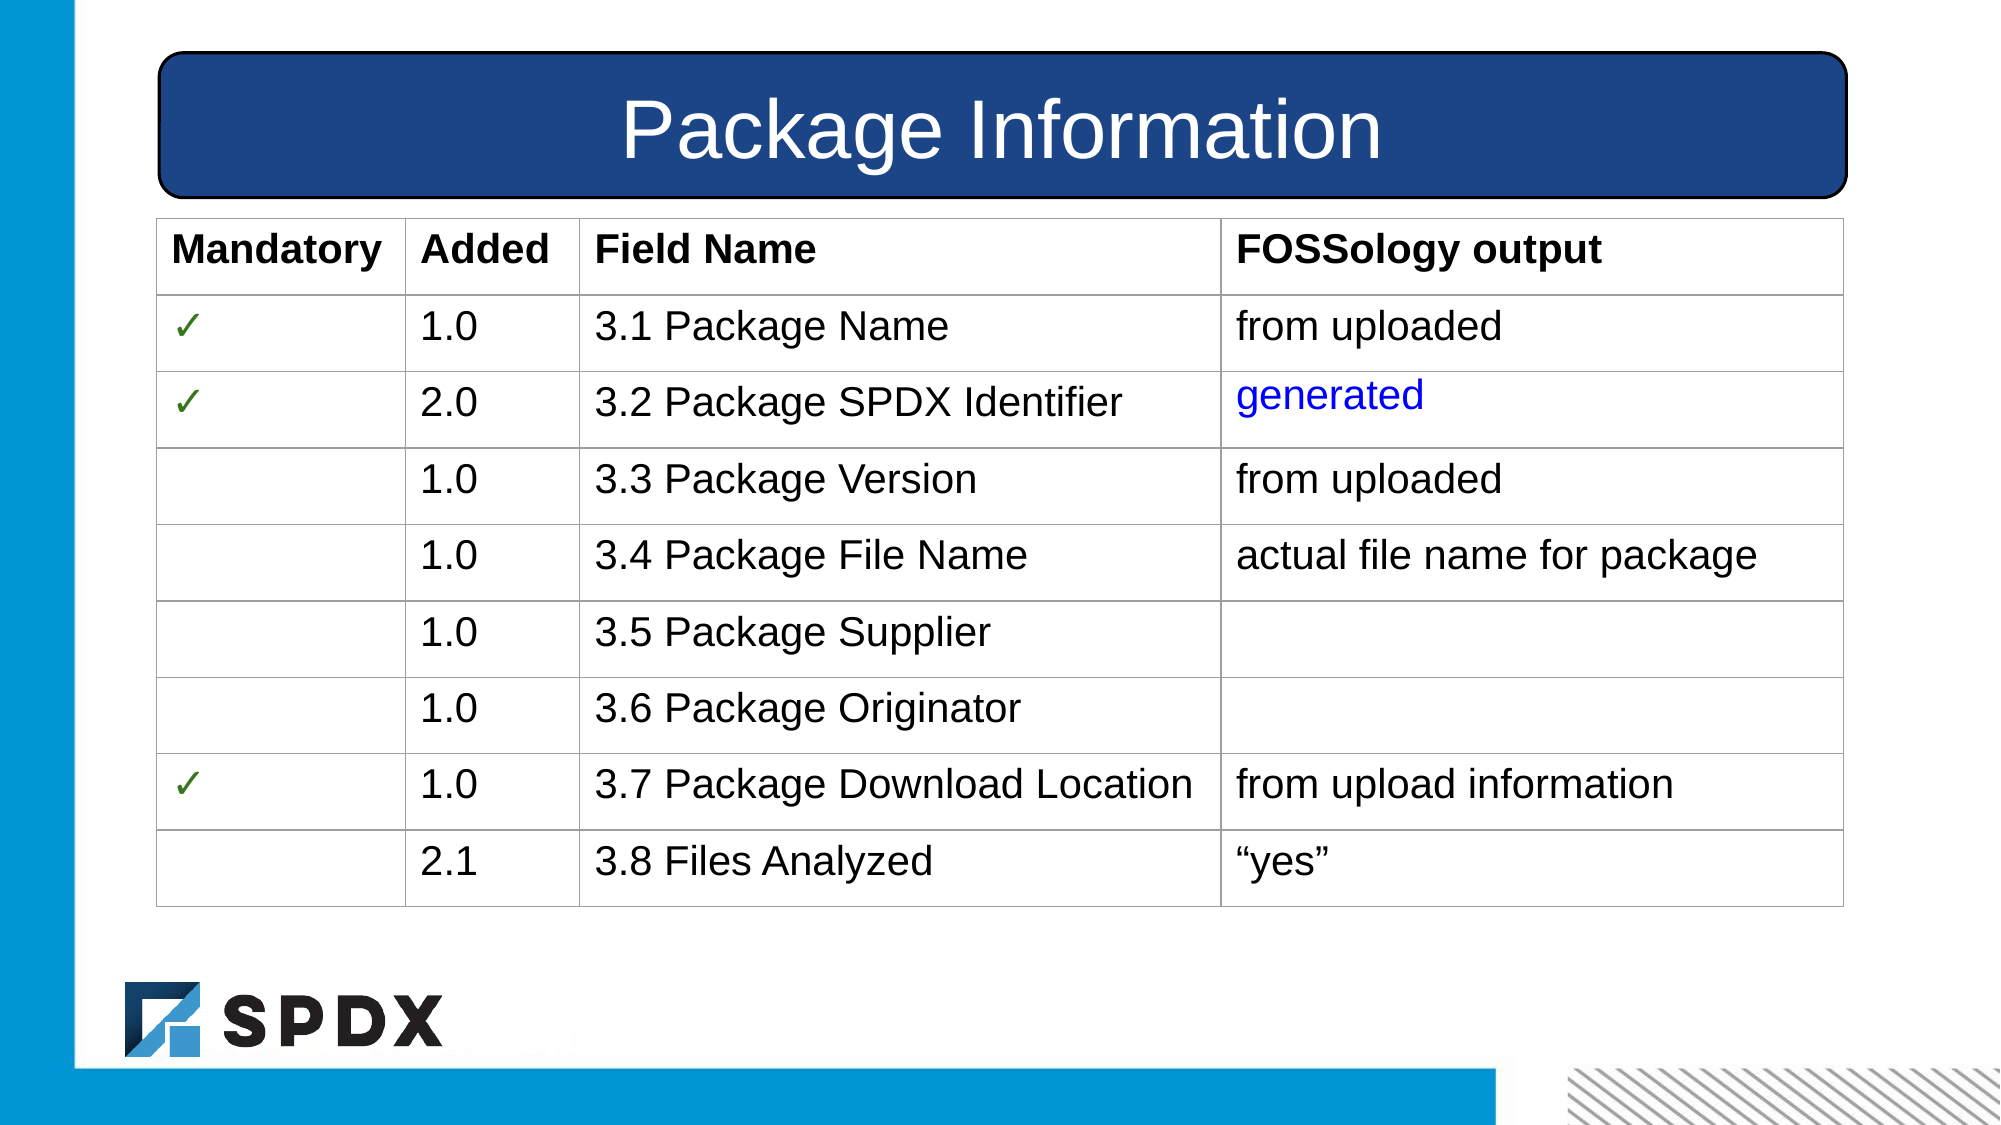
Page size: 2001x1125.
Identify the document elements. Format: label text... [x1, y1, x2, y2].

table_cell [157, 678, 405, 753]
table_cell actual file name for package [1222, 525, 1843, 600]
table_cell 3.7 Package Download Location [580, 754, 1220, 829]
table_cell 1.0 [406, 754, 579, 829]
table_cell [157, 831, 405, 906]
table_cell [157, 525, 405, 600]
table_cell 1.0 [406, 449, 579, 524]
table_cell ✓ [157, 754, 405, 829]
table_cell 3.2 Package SPDX Identifier [580, 372, 1220, 447]
table_cell ✓ [157, 372, 405, 447]
table_cell “yes” [1222, 831, 1843, 906]
table_cell ✓ [157, 296, 405, 371]
table_cell [157, 602, 405, 677]
table_cell 3.4 Package File Name [580, 525, 1220, 600]
table_cell 2.0 [406, 372, 579, 447]
table_cell 3.5 Package Supplier [580, 602, 1220, 677]
table_cell generated [1222, 372, 1843, 447]
table_cell [157, 449, 405, 524]
table_cell 1.0 [406, 296, 579, 371]
table_cell 3.1 Package Name [580, 296, 1220, 371]
table_cell [1222, 678, 1843, 753]
table_cell 3.3 Package Version [580, 449, 1220, 524]
table_cell 2.1 [406, 831, 579, 906]
text_box Package Information [159, 52, 1847, 198]
table_cell 3.6 Package Originator [580, 678, 1220, 753]
table_cell 1.0 [406, 602, 579, 677]
table_header FOSSology output [1222, 219, 1843, 294]
table_header Field Name [580, 219, 1220, 294]
table_cell [1222, 602, 1843, 677]
table_cell 1.0 [406, 525, 579, 600]
table_header Mandatory [157, 219, 405, 294]
table_cell 3.8 Files Analyzed [580, 831, 1220, 906]
table_cell from uploaded [1222, 449, 1843, 524]
table_cell from upload information [1222, 754, 1843, 829]
table_cell 1.0 [406, 678, 579, 753]
table_header Added [406, 219, 579, 294]
picture [74, 0, 2000, 1125]
table_cell from uploaded [1222, 296, 1843, 371]
